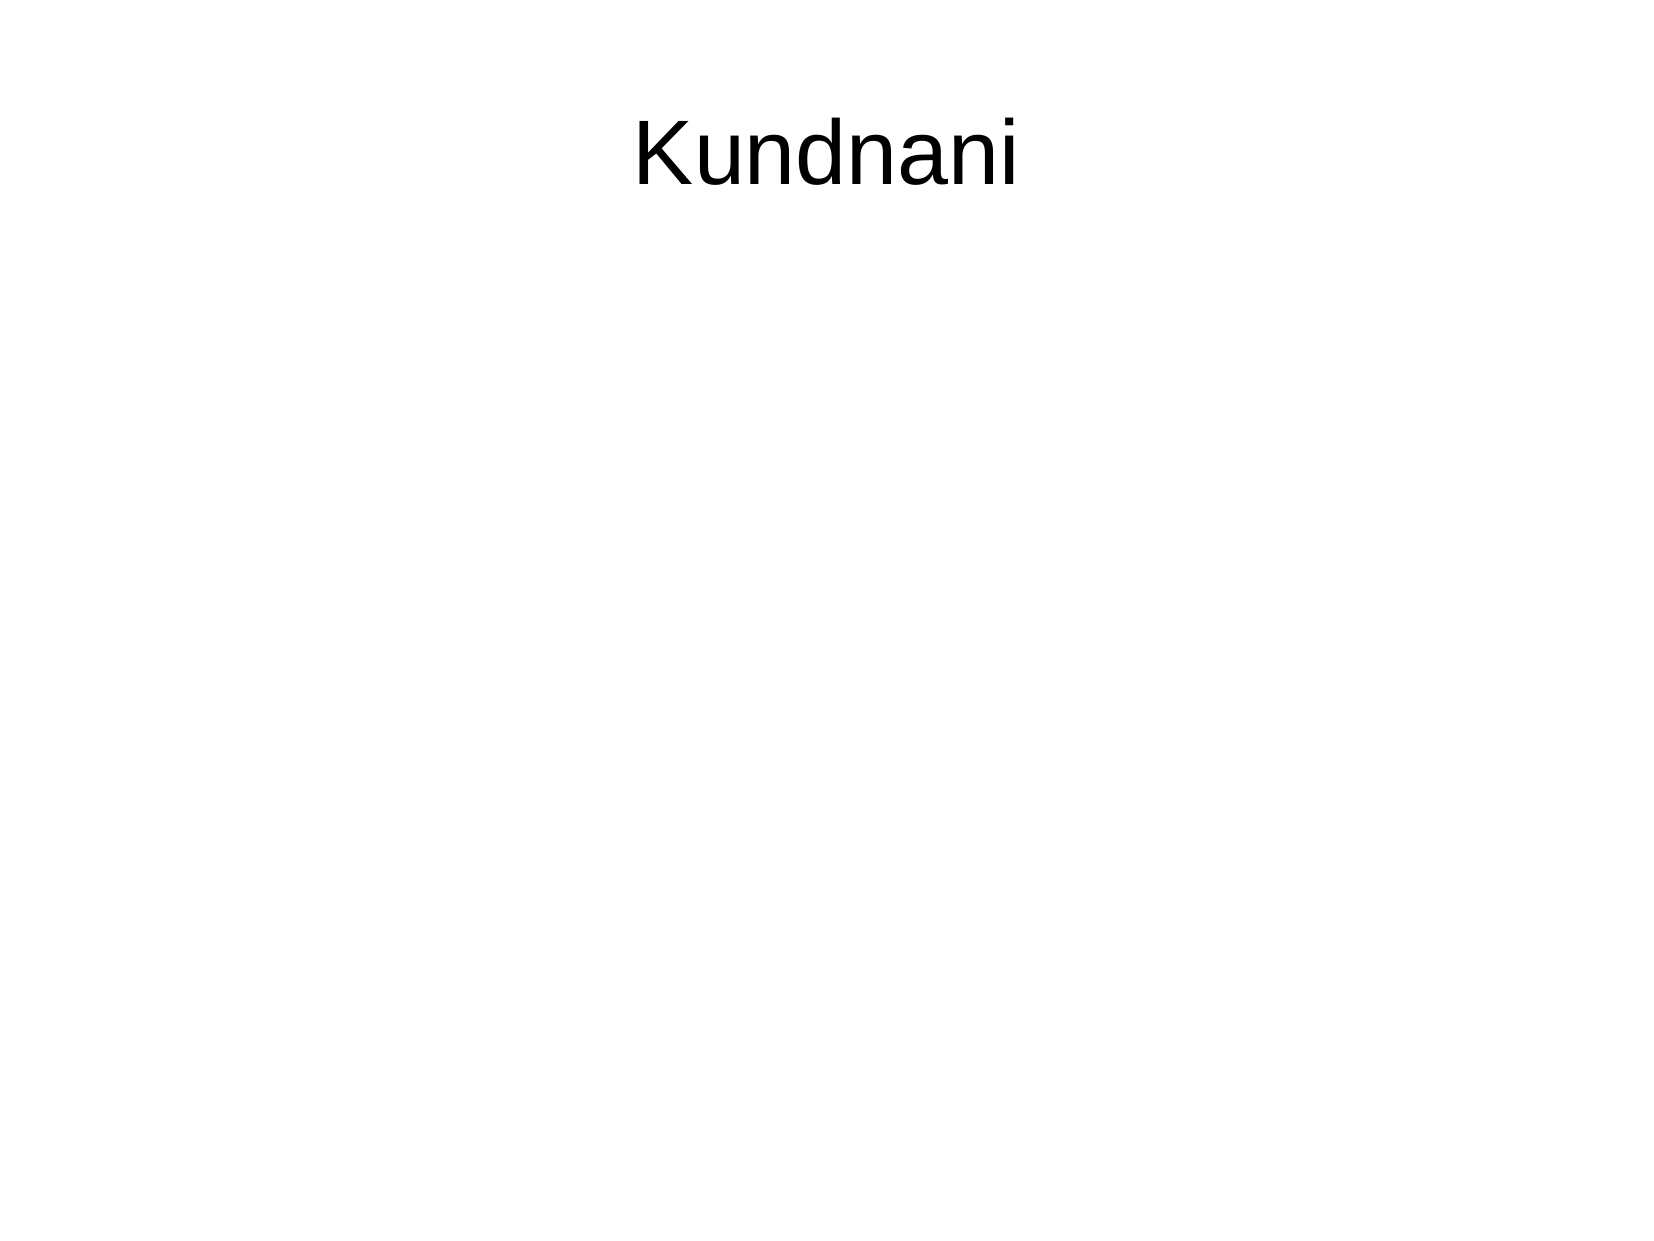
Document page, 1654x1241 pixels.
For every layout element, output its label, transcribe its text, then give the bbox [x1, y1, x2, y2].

title Kundnani [82, 49, 1571, 257]
